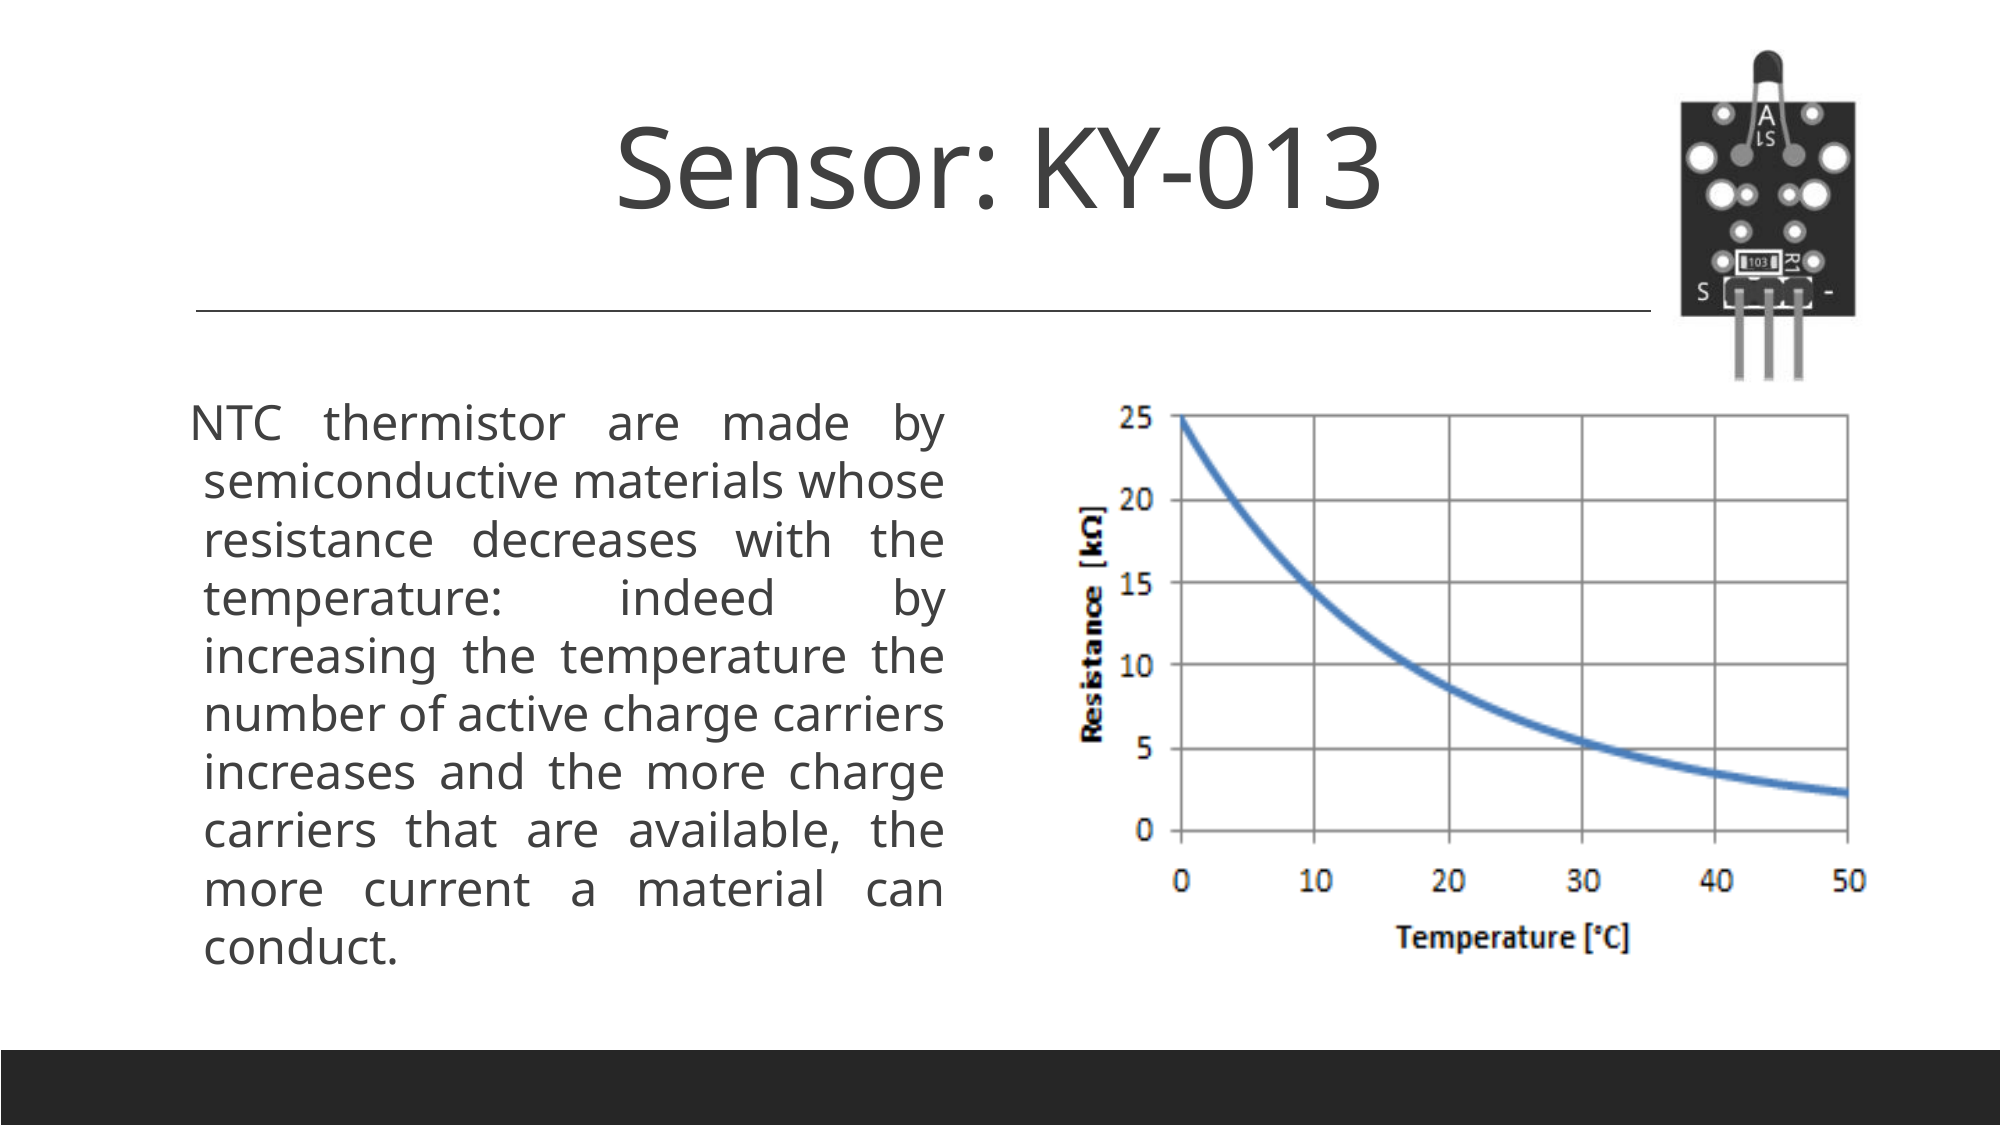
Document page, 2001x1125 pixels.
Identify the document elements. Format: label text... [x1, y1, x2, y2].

list NTC thermistor are made by semiconductive materials whose resistance decreases with the temperature: indeed by increasing the temperature the number of active charge carriers increases and the more charge carriers that are available, the more current a material can conduct. [174, 384, 947, 984]
picture [1053, 49, 1889, 984]
title Sensor: KY-013 [174, 0, 1825, 238]
